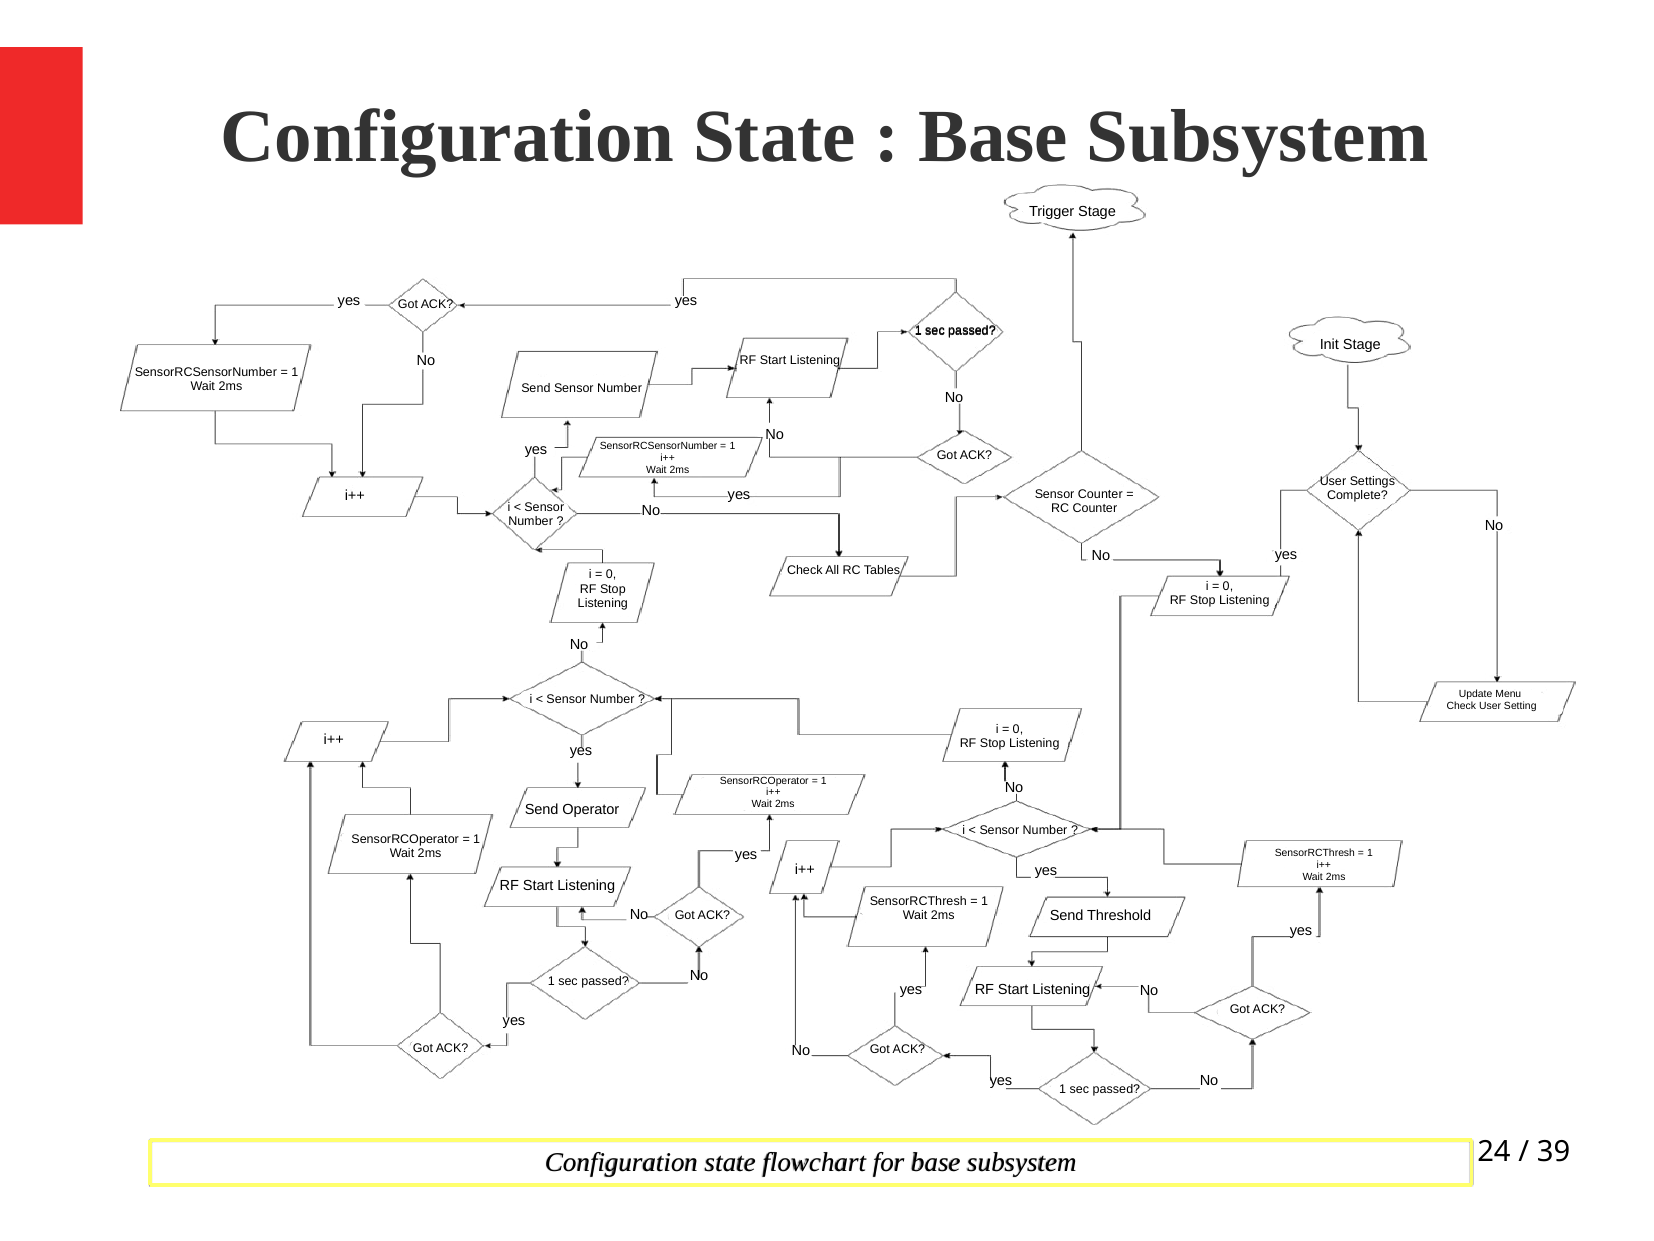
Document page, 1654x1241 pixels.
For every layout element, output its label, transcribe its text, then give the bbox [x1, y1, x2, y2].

list Configuration state flowchart for base subsystem [150, 1140, 1472, 1186]
text_box Got ACK? [922, 440, 1008, 470]
text_box 1 sec passed? [1044, 1074, 1156, 1104]
text_box SensorRCSensorNumber = 1 i++ Wait 2ms [585, 432, 751, 483]
text_box No [930, 374, 991, 421]
text_box SensorRCSensorNumber = 1 Wait 2ms [120, 357, 314, 401]
text_box No [750, 418, 799, 451]
text_box Got ACK? [1215, 994, 1301, 1024]
text_box Got ACK? [398, 1033, 484, 1063]
text_box 1 sec passed? [900, 316, 1011, 346]
text_box No [990, 765, 1051, 811]
text_box yes [660, 285, 713, 317]
text_box Got ACK? [855, 1035, 941, 1064]
text_box yes [1275, 915, 1328, 947]
text_box No [675, 960, 724, 992]
text_box Send Sensor Number [506, 373, 657, 403]
text_box yes [555, 735, 608, 767]
text_box No [401, 345, 451, 377]
text_box yes [712, 478, 766, 511]
text_box RF Start Listening [960, 973, 1106, 1006]
text_box No [626, 495, 676, 527]
picture [120, 179, 1576, 1126]
text_box i = 0, RF Stop Listening [562, 560, 643, 618]
text_box i = 0, RF Stop Listening [945, 714, 1075, 758]
text_box i++ [330, 480, 380, 512]
text_box SensorRCThresh = 1 Wait 2ms [855, 887, 1003, 931]
text_box SensorRCThresh = 1 i++ Wait 2ms [1260, 840, 1389, 891]
text_box i++ [780, 853, 830, 886]
text_box Send Threshold [1035, 900, 1167, 932]
text_box yes [975, 1065, 1036, 1097]
text_box Got ACK? [383, 289, 469, 319]
text_box i = 0, RF Stop Listening [1155, 572, 1285, 616]
text_box i < Sensor Number ? [514, 685, 661, 714]
text_box Got ACK? [664, 901, 746, 931]
text_box No [1125, 975, 1174, 1007]
text_box Sensor Counter = RC Counter [1020, 480, 1149, 523]
text_box 1 sec passed? [533, 966, 644, 996]
text_box yes [885, 973, 946, 1006]
title Configuration State : Base Subsystem [150, 46, 1501, 179]
text_box Update Menu Check User Setting [1431, 675, 1561, 726]
text_box Check All RC Tables [772, 556, 916, 586]
text_box SensorRCOperator = 1 Wait 2ms [336, 825, 496, 868]
text_box User Settings Complete? [1305, 467, 1411, 511]
text_box No [615, 898, 664, 931]
text_box yes [510, 433, 563, 466]
text_box No [1076, 540, 1126, 572]
text_box Init Stage [1305, 328, 1396, 361]
text_box i++ [308, 724, 359, 756]
text_box yes [487, 1005, 541, 1037]
text_box No [776, 1035, 826, 1067]
text_box No [1185, 1065, 1234, 1097]
text_box RF Start Listening [724, 346, 856, 376]
text_box No [1470, 510, 1519, 542]
text_box i < Sensor Number ? [492, 492, 580, 536]
text_box i < Sensor Number ? [947, 815, 1093, 845]
text_box yes [1260, 538, 1321, 571]
text_box SensorRCOperator = 1 i++ Wait 2ms [704, 767, 842, 818]
text_box yes [322, 285, 376, 317]
text_box yes [720, 838, 781, 871]
text_box yes [1020, 855, 1073, 887]
text_box No [555, 628, 604, 661]
text_box RF Start Listening [484, 870, 631, 902]
text_box Send Operator [510, 793, 635, 826]
text_box Trigger Stage [1014, 196, 1131, 228]
